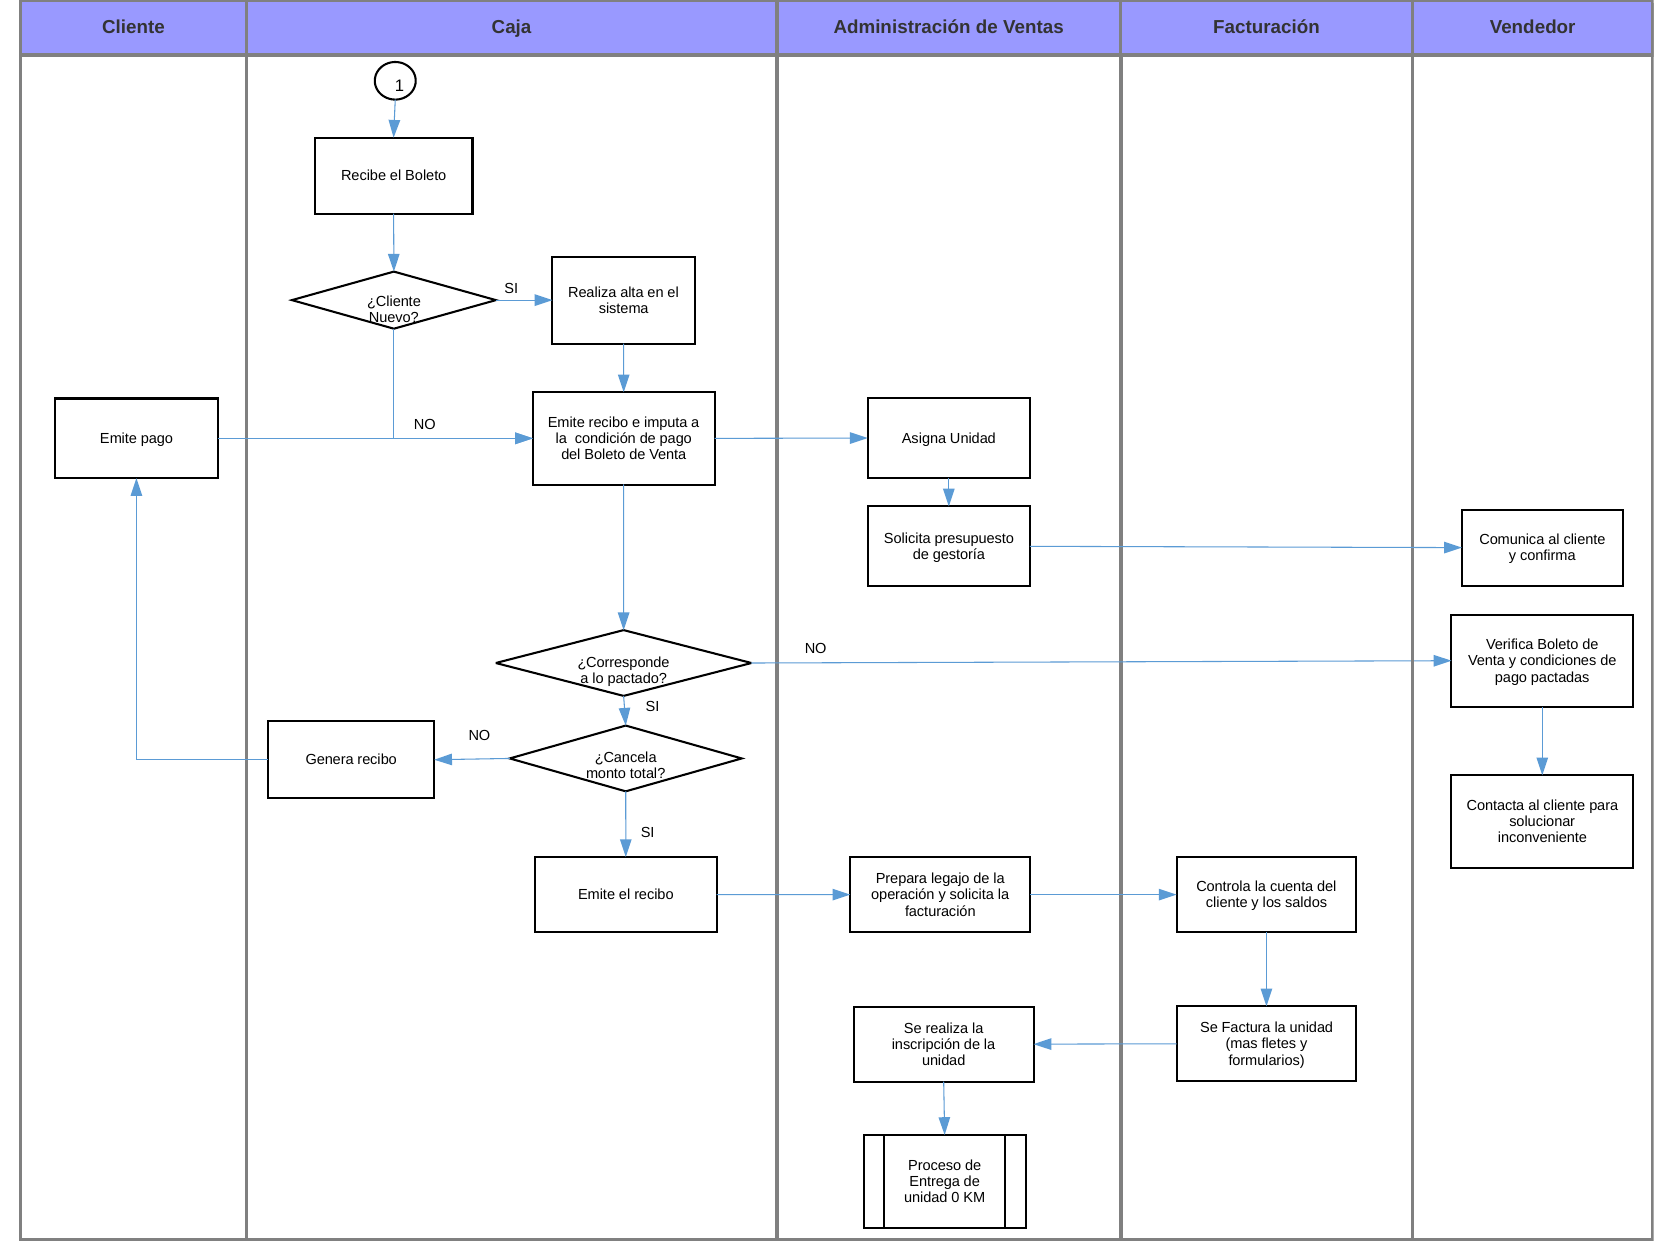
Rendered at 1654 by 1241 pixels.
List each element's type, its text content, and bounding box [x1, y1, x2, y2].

text_box Emite pago [55, 398, 218, 479]
text_box Caja [248, 2, 775, 55]
text_box Realiza alta en el sistema [552, 256, 695, 344]
text_box Recibe el Boleto [314, 137, 473, 214]
text_box Solicita presupuesto de gestoría [867, 506, 1031, 587]
text_box NO [783, 632, 849, 662]
text_box Contacta al cliente para solucionar inconveniente [1451, 775, 1634, 868]
text_box Emite recibo e imputa a la condición de pago del Boleto de Venta [532, 392, 715, 485]
text_box Se Factura la unidad (mas fletes y formularios) [1176, 1006, 1357, 1082]
text_box Asigna Unidad [867, 398, 1031, 478]
text_box Cliente [22, 2, 245, 55]
text_box ¿Corresponde a lo pactado? [495, 630, 751, 696]
text_box 1 [374, 62, 416, 100]
text_box Se realiza la inscripción de la unidad [853, 1006, 1034, 1082]
text_box ¿Cancela monto total? [510, 725, 742, 792]
text_box Verifica Boleto de Venta y condiciones de pago pactadas [1451, 614, 1634, 707]
text_box SI [482, 272, 540, 310]
text_box Genera recibo [268, 721, 435, 799]
text_box Comunica al cliente y confirma [1461, 509, 1623, 586]
text_box Administración de Ventas [779, 2, 1119, 55]
text_box NO [395, 439, 455, 450]
text_box NO [395, 409, 455, 438]
text_box Controla la cuenta del cliente y los saldos [1176, 857, 1357, 933]
text_box SI [626, 691, 679, 727]
text_box Vendedor [1412, 0, 1653, 55]
text_box SI [625, 816, 670, 898]
text_box Facturación [1120, 0, 1412, 55]
text_box Prepara legajo de la operación y solicita la facturación [850, 857, 1031, 933]
text_box ¿Cliente Nuevo? [291, 271, 482, 329]
text_box Emite el recibo [534, 857, 717, 933]
text_box Proceso de Entrega de unidad 0 KM [864, 1135, 1026, 1228]
text_box NO [446, 719, 512, 749]
